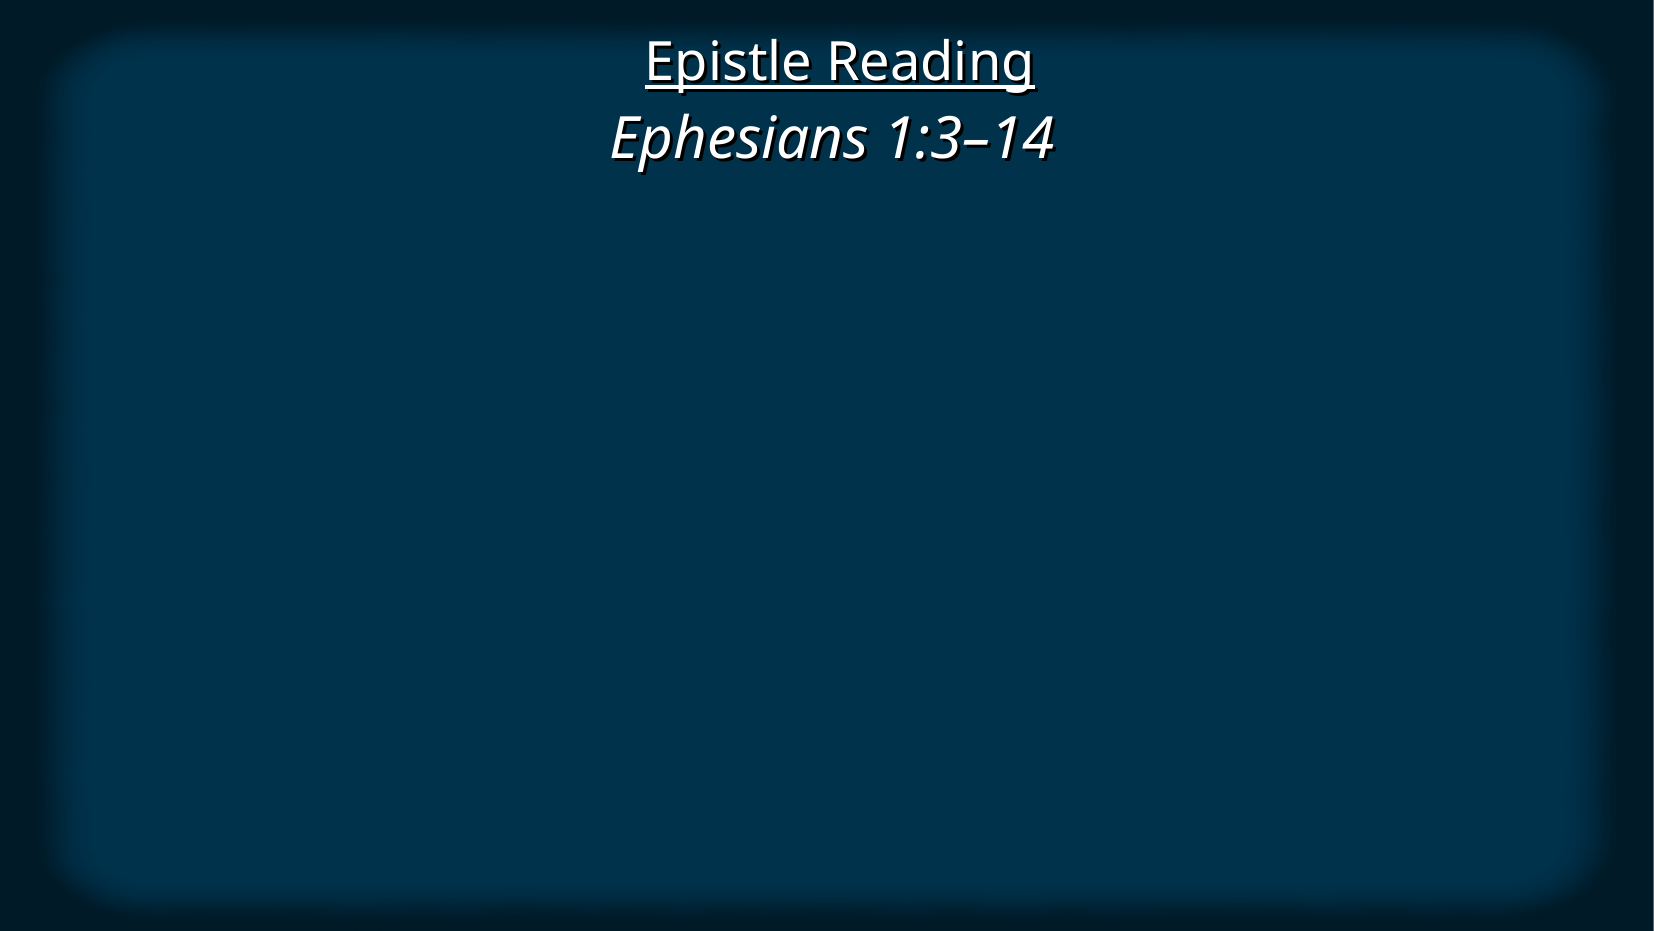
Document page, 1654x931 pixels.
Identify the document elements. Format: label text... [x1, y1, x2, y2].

picture [0, 0, 1654, 931]
text_box Epistle Reading Ephesians 1:3–14 [90, 15, 1591, 179]
